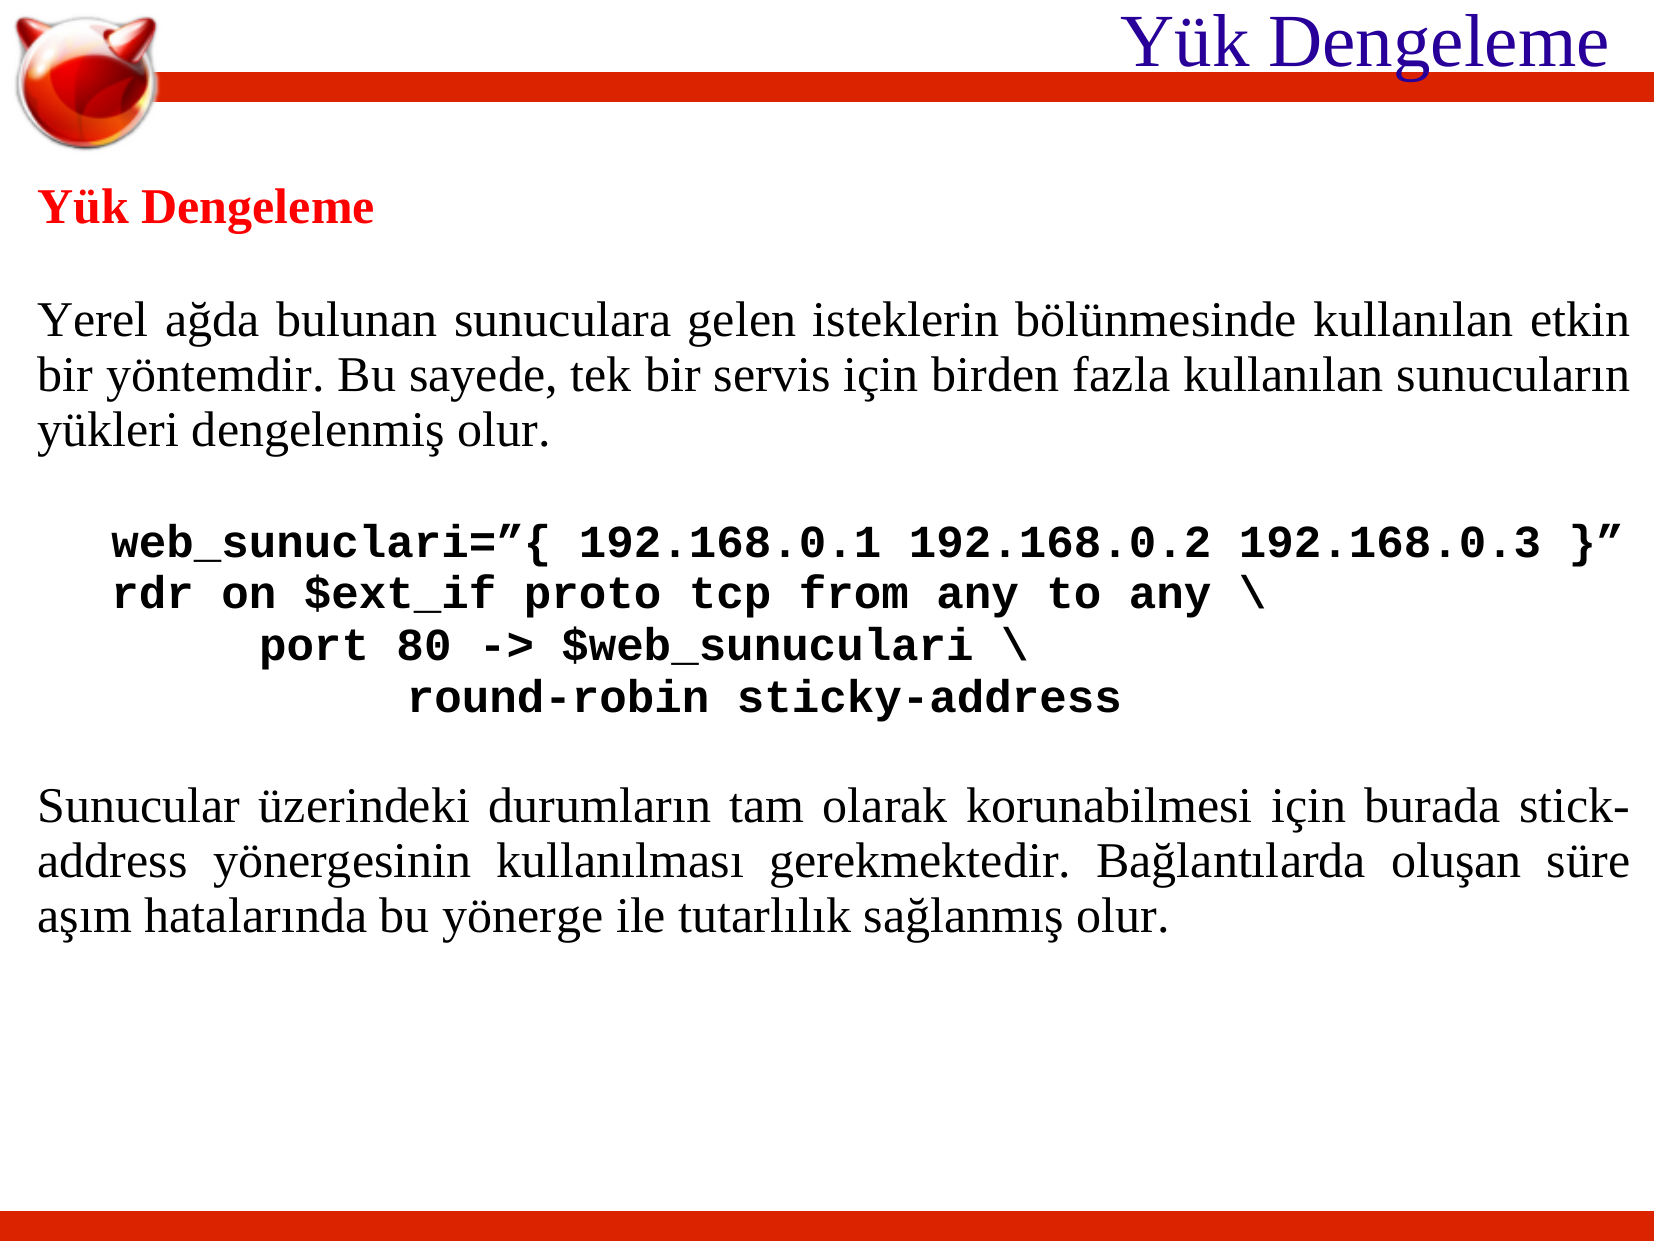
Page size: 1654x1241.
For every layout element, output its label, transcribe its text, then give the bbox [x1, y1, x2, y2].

text_box [0, 1211, 1654, 1241]
picture [10, 12, 165, 154]
text_box Yük Dengeleme Yerel ağda bulunan sunuculara gelen isteklerin bölünmesinde kullanılan etkin bir yöntemdir. Bu sayede, tek bir servis için birden fazla kullanılan sunucuların yükleri dengelenmiş olur. web_sunuclari=”{ 192.168.0.1 192.168.0.2 192.168.0.3 }” rdr on $ext_if proto tcp from any to any \ port 80 -> $web_sunuculari \ round-robin sticky-address Sunucular üzerindeki durumların tam olarak korunabilmesi için burada stick-address yönergesinin kullanılması gerekmektedir. Bağlantılarda oluşan süre aşım hatalarında bu yönerge ile tutarlılık sağlanmış olur. [37, 179, 1632, 954]
text_box Yük Dengeleme [309, 0, 1648, 84]
text_box [165, 72, 1654, 102]
